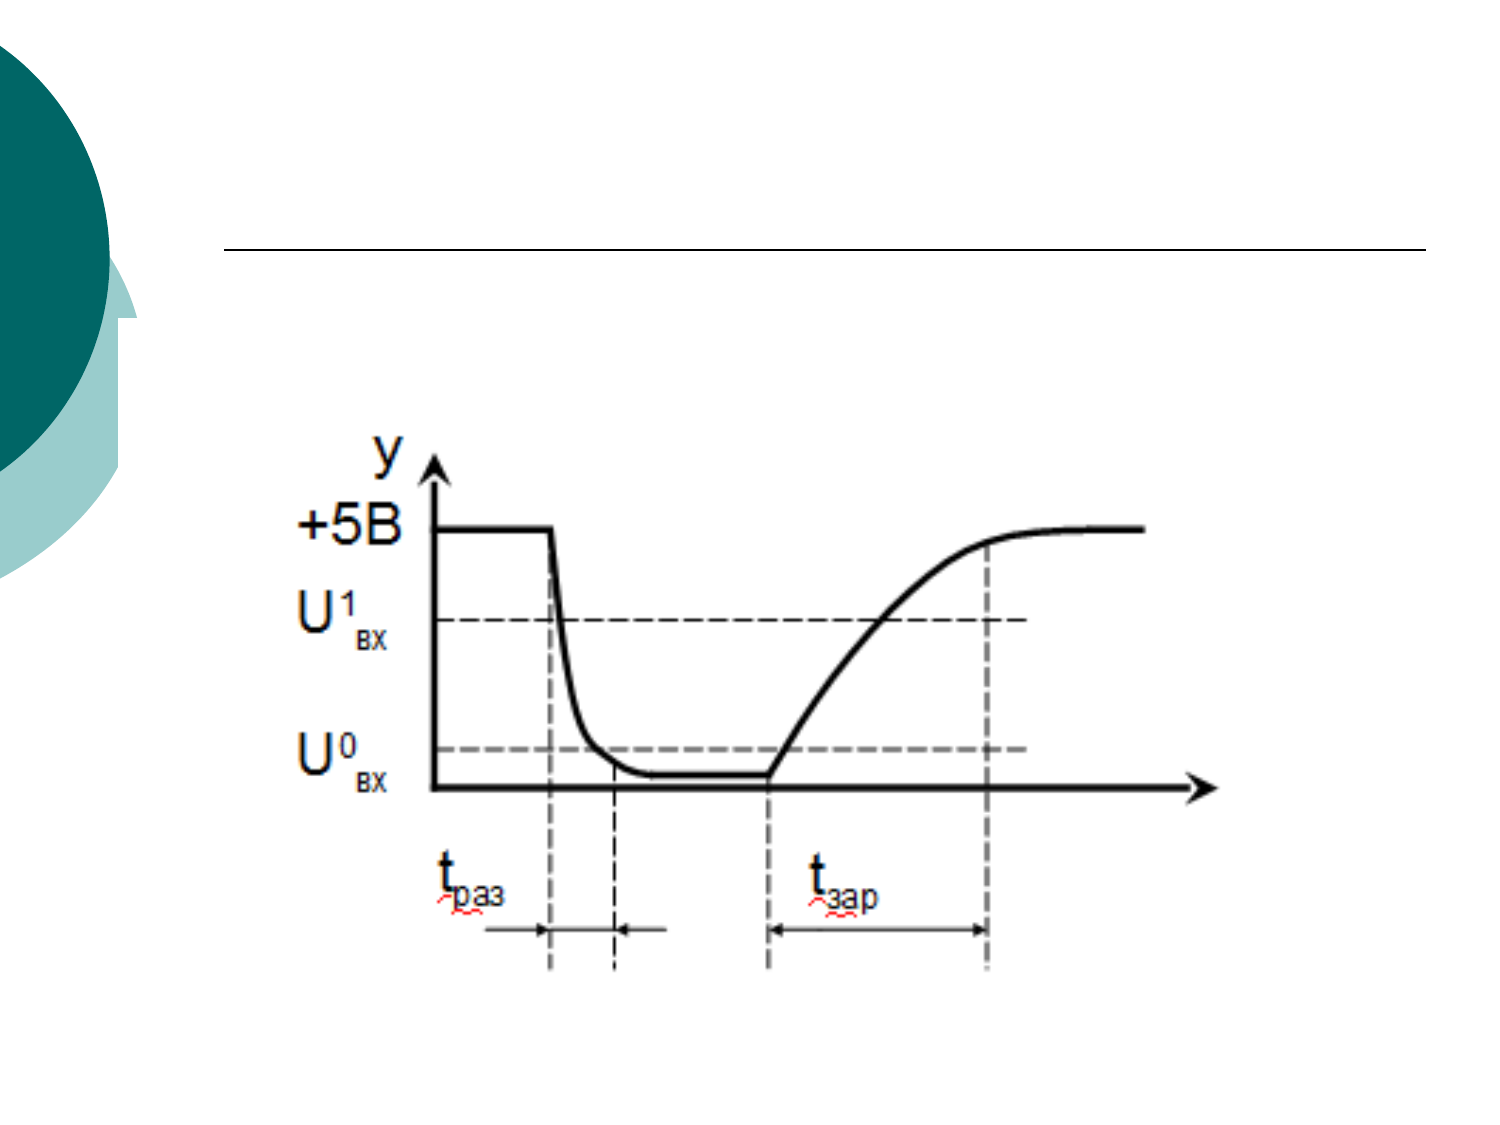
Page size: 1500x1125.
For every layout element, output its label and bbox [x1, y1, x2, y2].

picture [118, 318, 1430, 1052]
